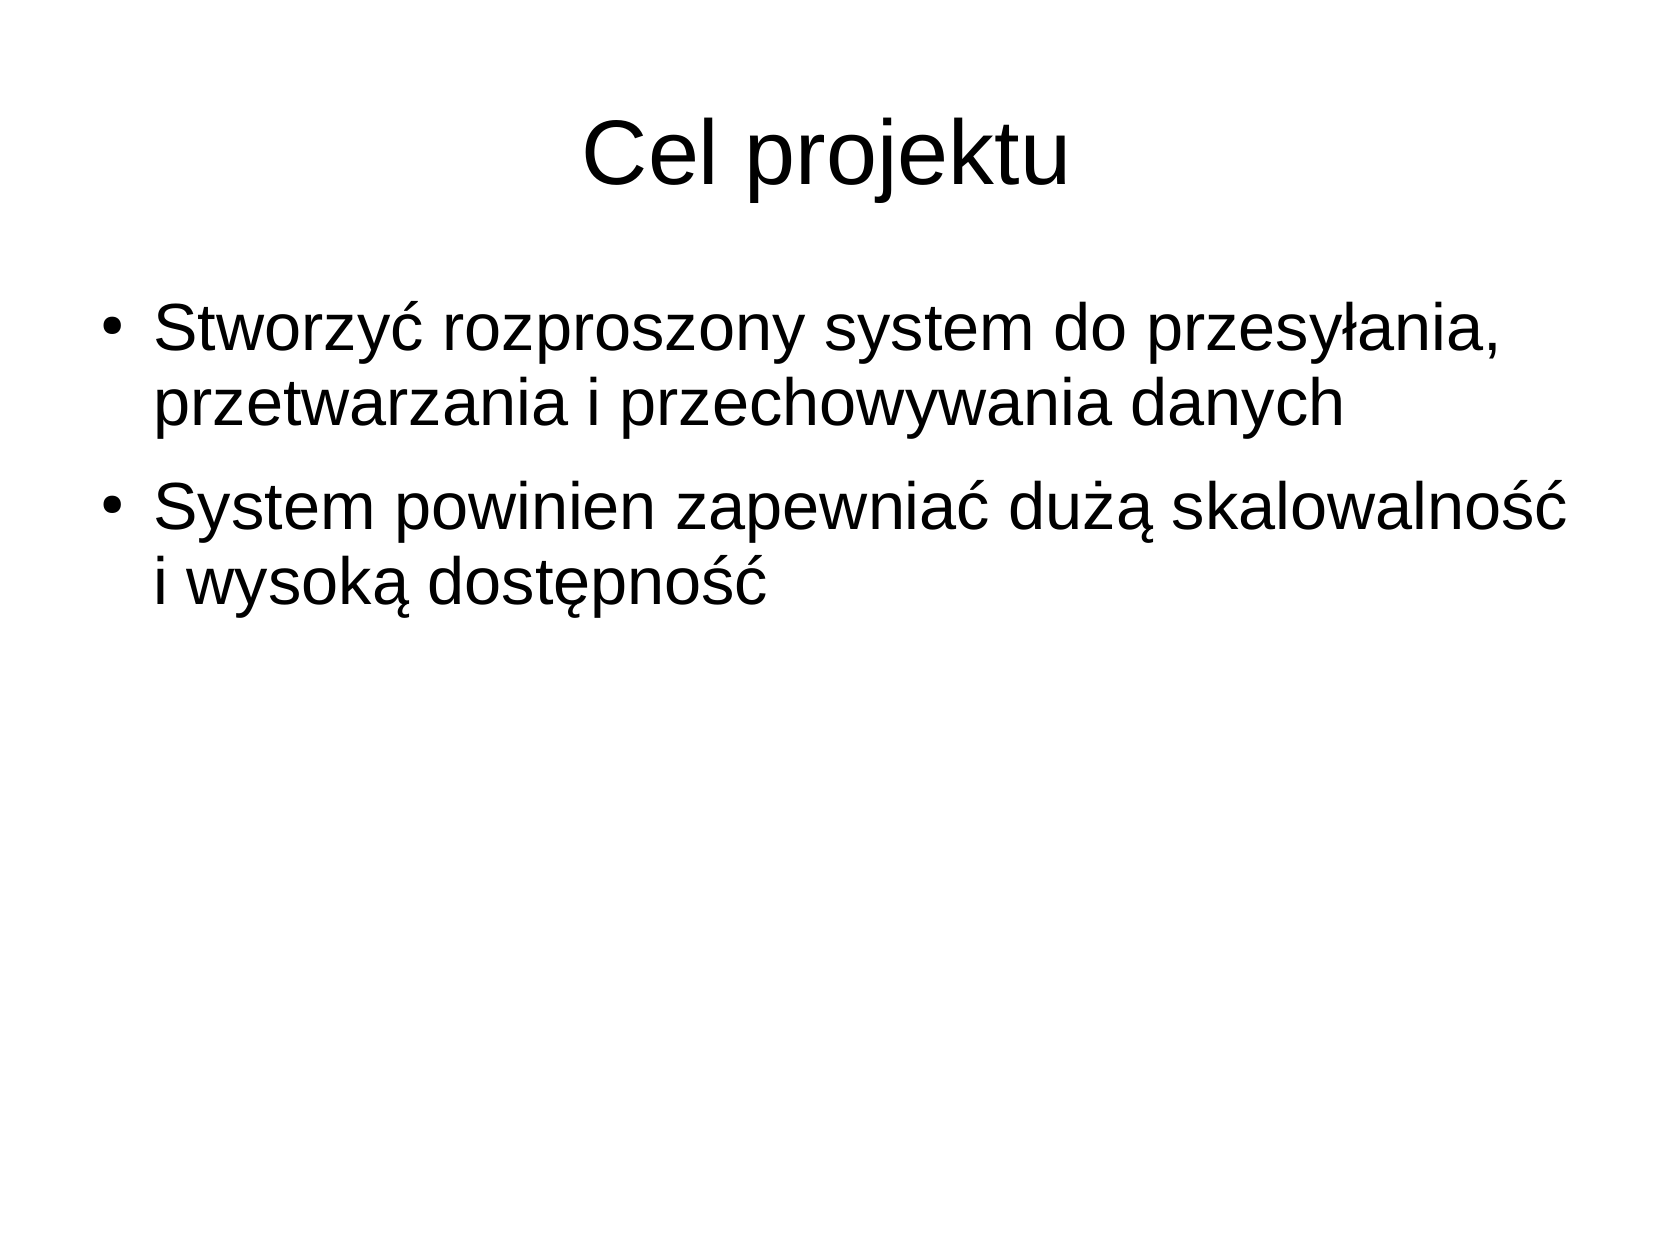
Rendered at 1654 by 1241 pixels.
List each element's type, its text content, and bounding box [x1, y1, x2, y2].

title Cel projektu [82, 49, 1571, 257]
list Stworzyć rozproszony system do przesyłania, przetwarzania i przechowywania danych System powinien zapewniać dużą skalowalność i wysoką dostępność [82, 290, 1571, 1109]
